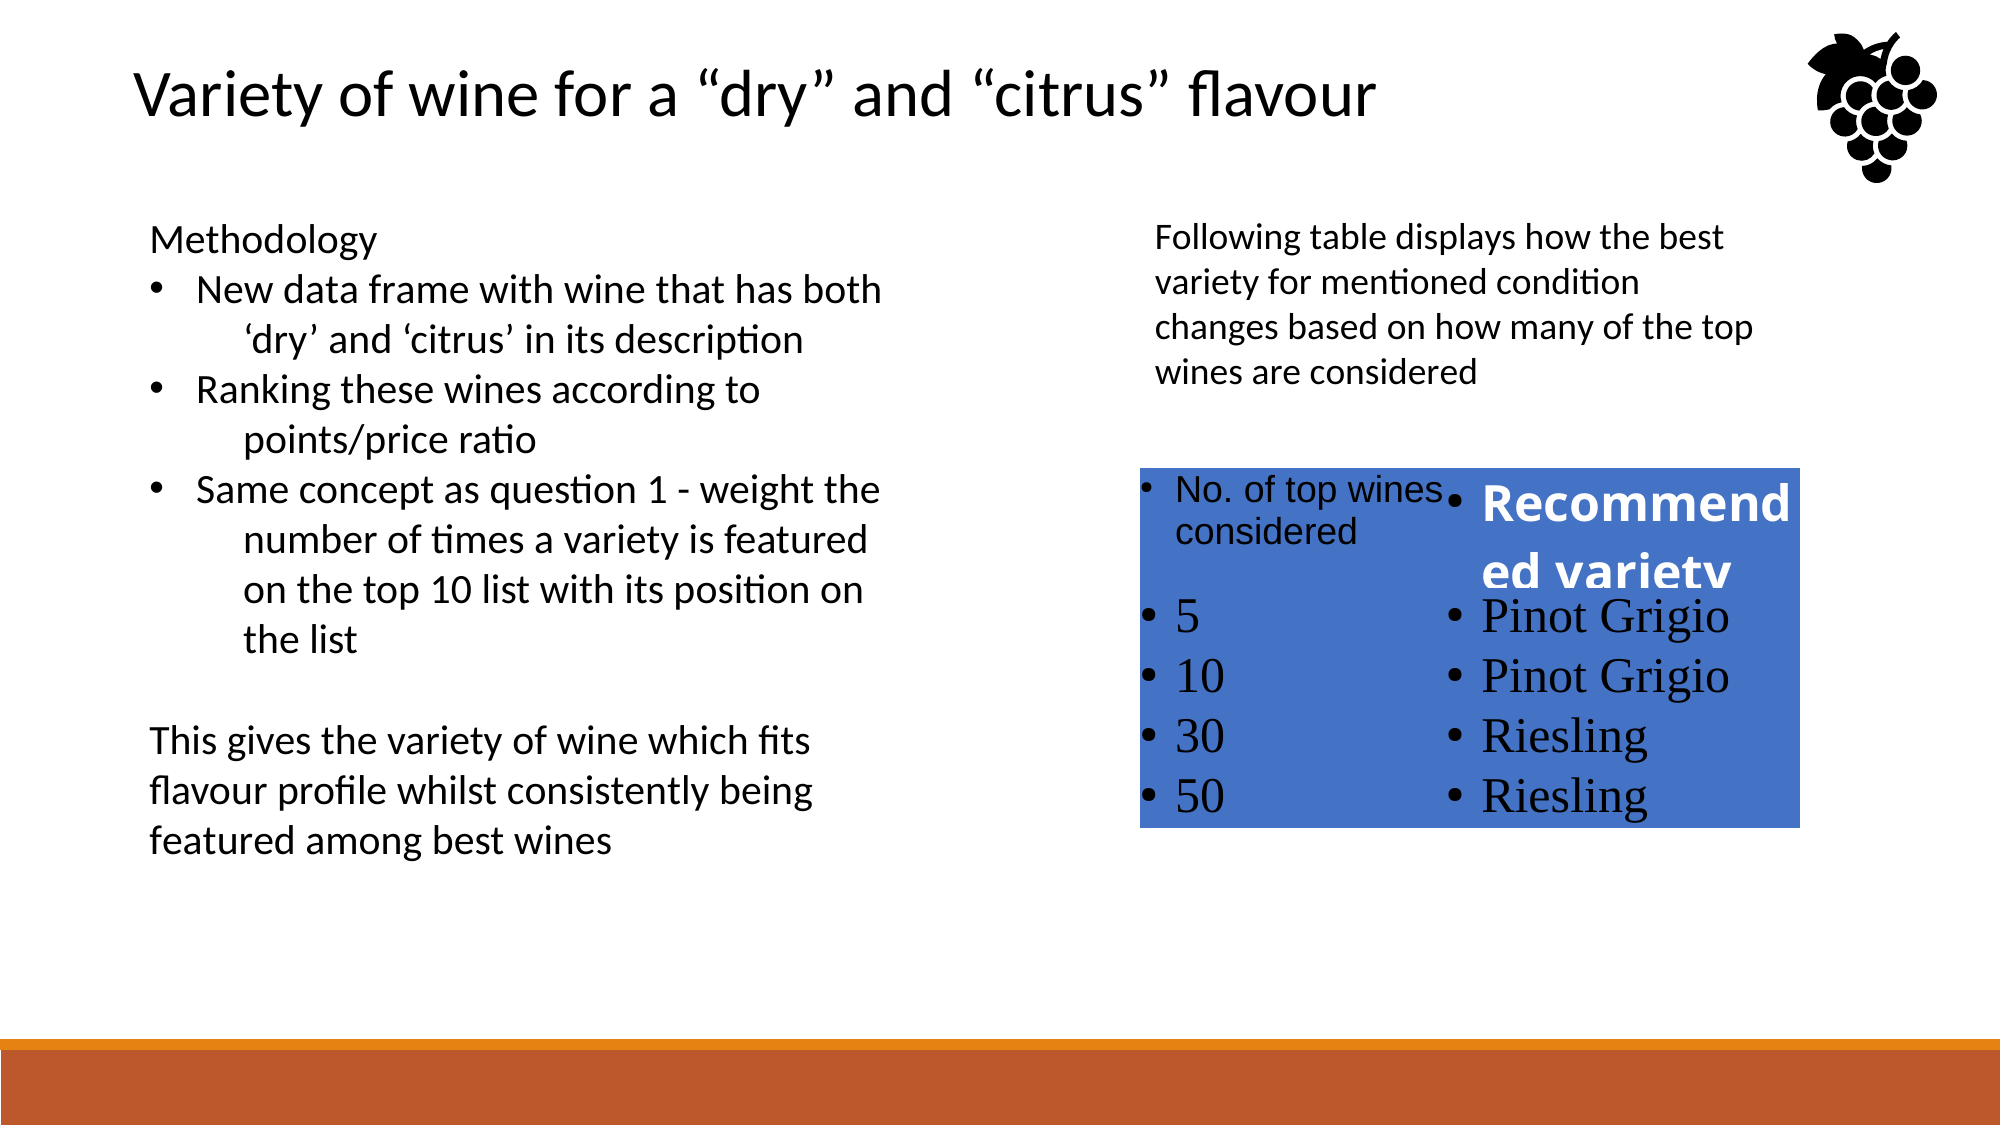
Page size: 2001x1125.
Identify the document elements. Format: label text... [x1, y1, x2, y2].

text_box Methodology New data frame with wine that has both ‘dry’ and ‘citrus’ in its description Ranking these wines according to points/price ratio Same concept as question 1 - weight the number of times a variety is featured on the top 10 list with its position on the list This gives the variety of wine which fits flavour profile whilst consistently being featured among best wines [134, 204, 902, 922]
text_box Variety of wine for a “dry” and “citrus” flavour [118, 42, 1790, 139]
table_cell Riesling [1446, 768, 1800, 828]
table_cell 10 [1140, 648, 1446, 708]
table_cell Riesling [1446, 708, 1800, 768]
picture [1790, 22, 1958, 190]
table_header Recommended variety [1446, 468, 1800, 588]
text_box Following table displays how the best variety for mentioned condition changes based on how many of the top wines are considered [1139, 204, 1789, 402]
table_cell Pinot Grigio [1446, 588, 1800, 648]
table_header No. of top wines considered [1140, 468, 1446, 588]
table_cell 30 [1140, 708, 1446, 768]
table_cell Pinot Grigio [1446, 648, 1800, 708]
table_cell 5 [1140, 588, 1446, 648]
table_cell 50 [1140, 768, 1446, 828]
